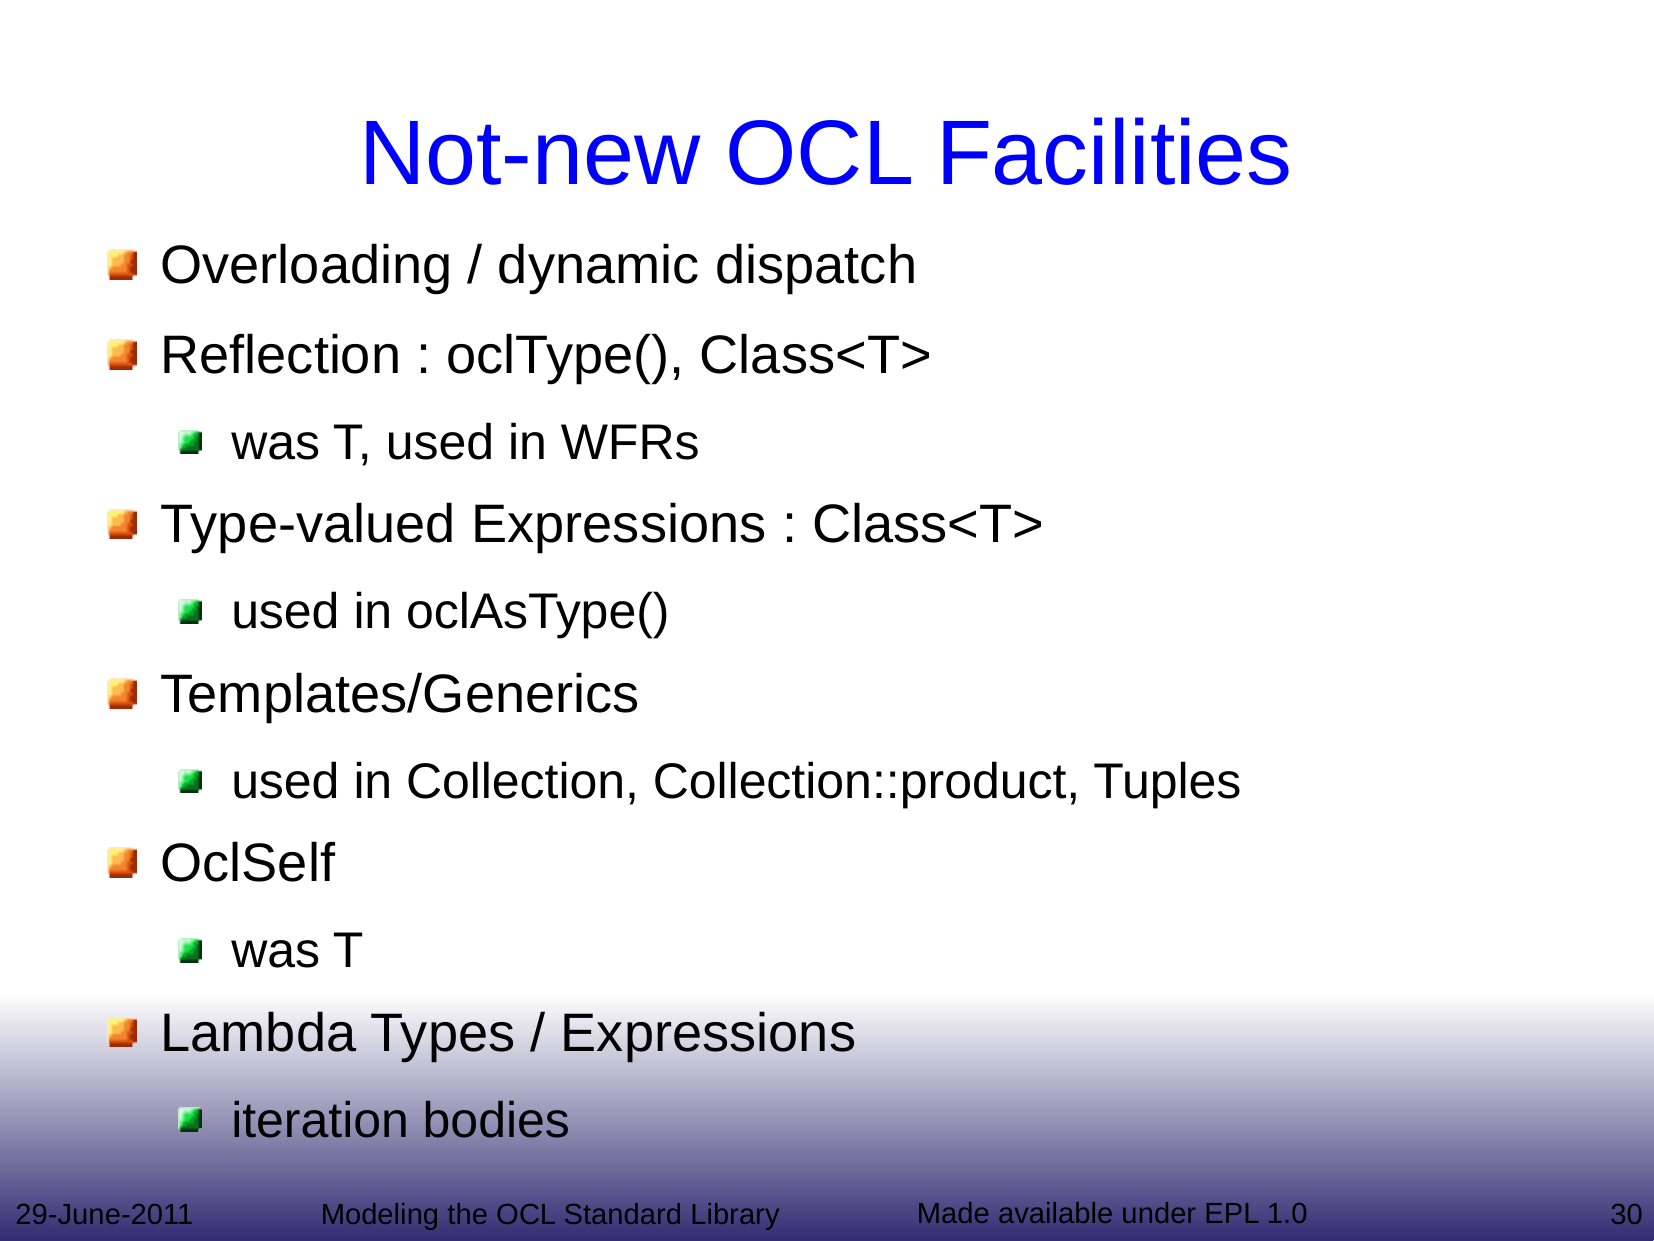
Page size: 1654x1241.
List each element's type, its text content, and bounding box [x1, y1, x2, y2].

title Not-new OCL Facilities [82, 49, 1571, 257]
list Overloading / dynamic dispatch Reflection : oclType(), Class<T> was T, used in WFRs Type-valued Expressions : Class<T> used in oclAsType() Templates/Generics used in Collection, Collection::product, Tuples OclSelf was T Lambda Types / Expressions iteration bodies [89, 234, 1578, 1148]
